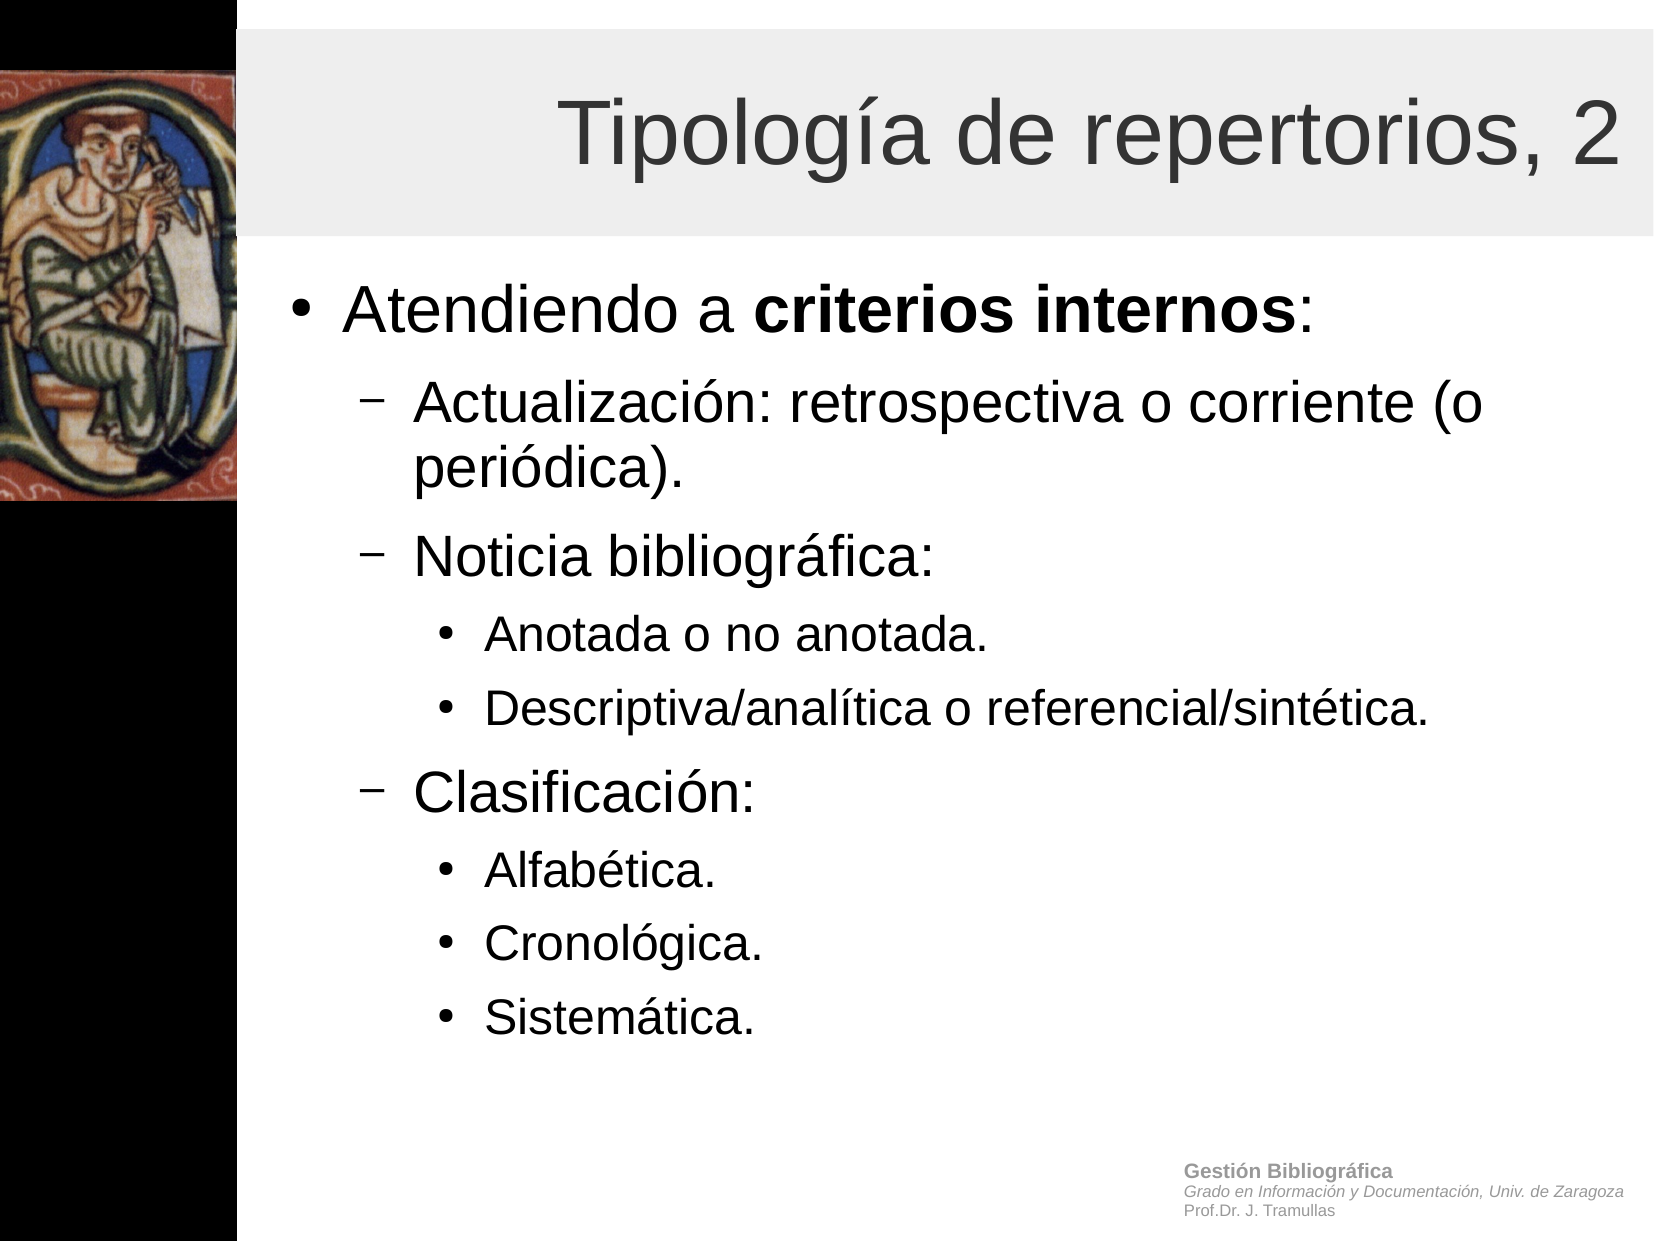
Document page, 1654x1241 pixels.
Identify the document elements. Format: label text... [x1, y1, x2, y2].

title Tipología de repertorios, 2 [236, 29, 1654, 237]
picture [0, 70, 237, 501]
list Atendiendo a criterios internos: Actualización: retrospectiva o corriente (o periódica). Noticia bibliográfica: Anotada o no anotada. Descriptiva/analítica o referencial/sintética. Clasificación: Alfabética. Cronológica. Sistemática. [271, 271, 1619, 1134]
